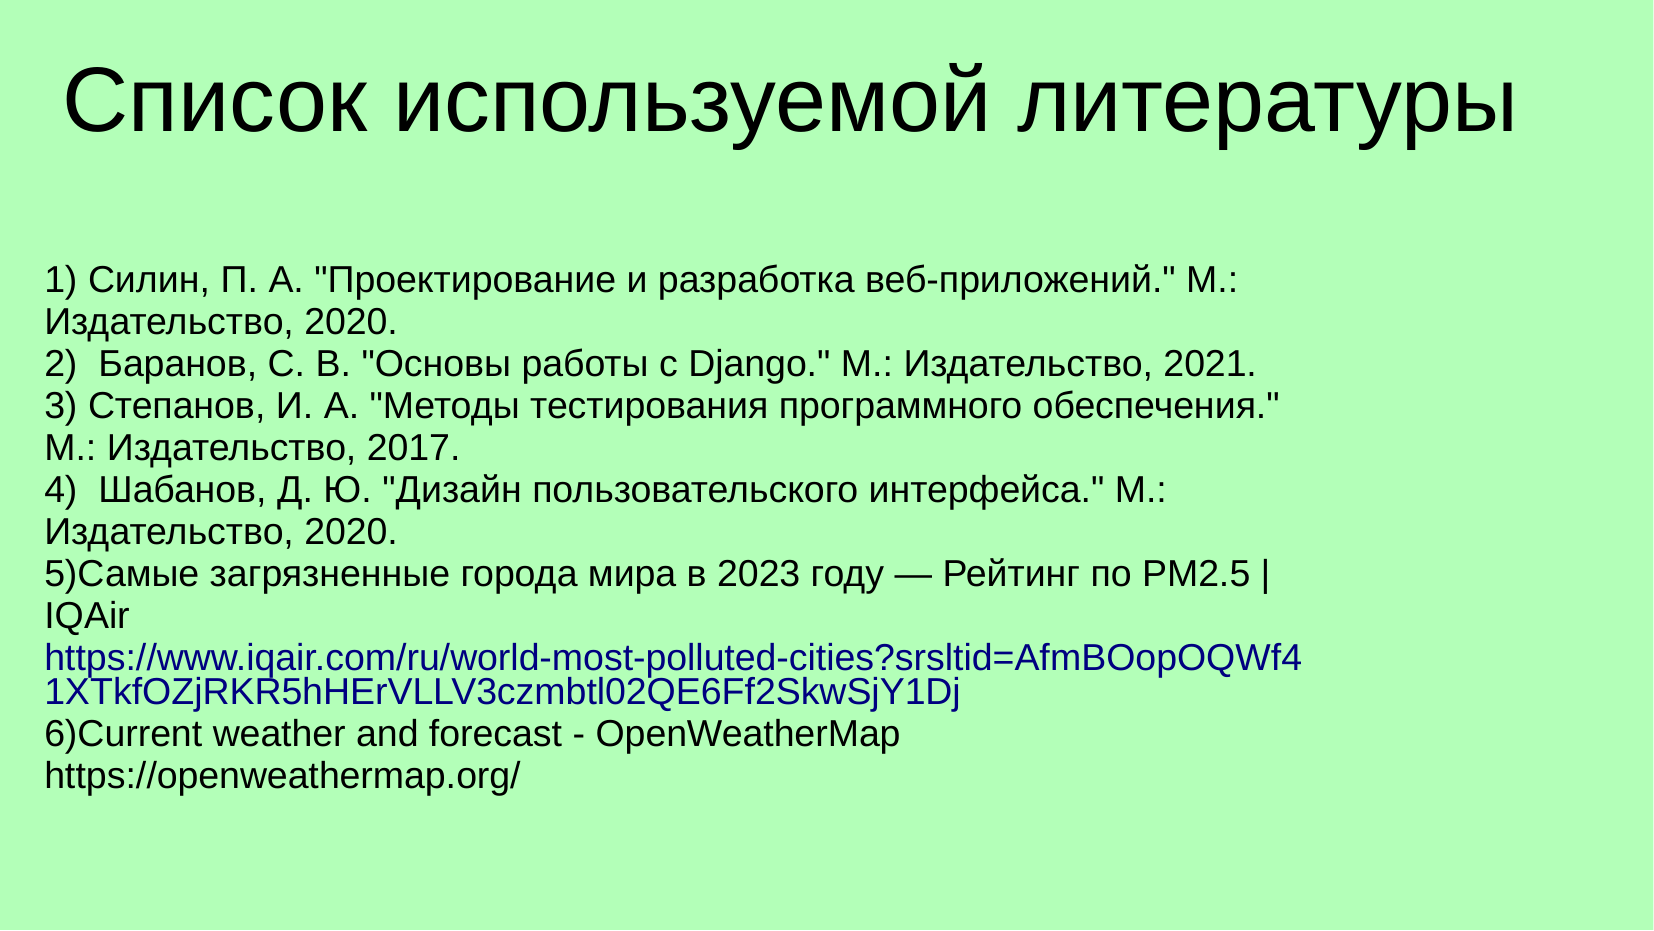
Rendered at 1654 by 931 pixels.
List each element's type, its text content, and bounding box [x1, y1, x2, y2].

text_box 1) Силин, П. А. "Проектирование и разработка веб-приложений." М.: Издательство, 2020. 2) Баранов, С. В. "Основы работы с Django." М.: Издательство, 2021. 3) Степанов, И. А. "Методы тестирования программного обеспечения." М.: Издательство, 2017. 4) Шабанов, Д. Ю. "Дизайн пользовательского интерфейса." М.: Издательство, 2020. 5)Самые загрязненные города мира в 2023 году — Рейтинг по PM2.5 | IQAir https://www.iqair.com/ru/world-most-polluted-cities?srsltid=AfmBOopOQWf41XTkfOZjRKR5hHErVLLV3czmbtl02QE6Ff2SkwSjY1Dj 6)Current weather and forecast - OpenWeatherMap https://openweathermap.org/ [29, 250, 1329, 931]
title Список используемой литературы [47, 21, 1536, 178]
